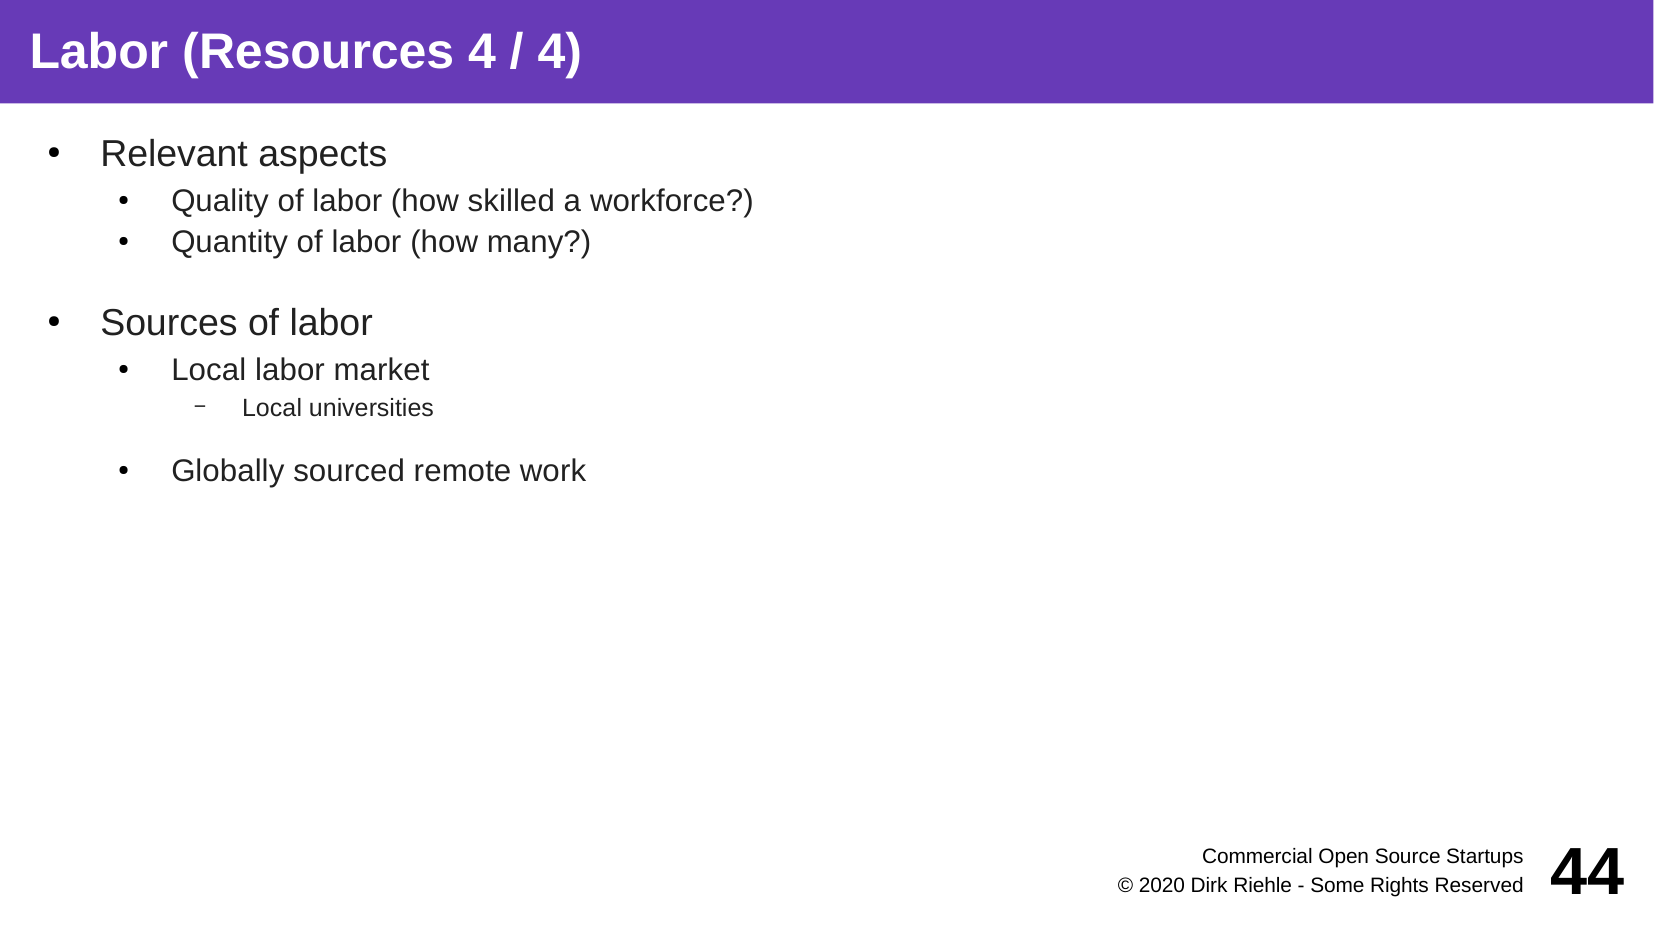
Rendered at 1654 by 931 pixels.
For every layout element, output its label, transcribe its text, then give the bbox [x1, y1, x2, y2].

title Labor (Resources 4 / 4) [0, 0, 1654, 104]
list Relevant aspects Quality of labor (how skilled a workforce?) Quantity of labor (how many?) Sources of labor Local labor market Local universities Globally sourced remote work [29, 132, 1625, 813]
